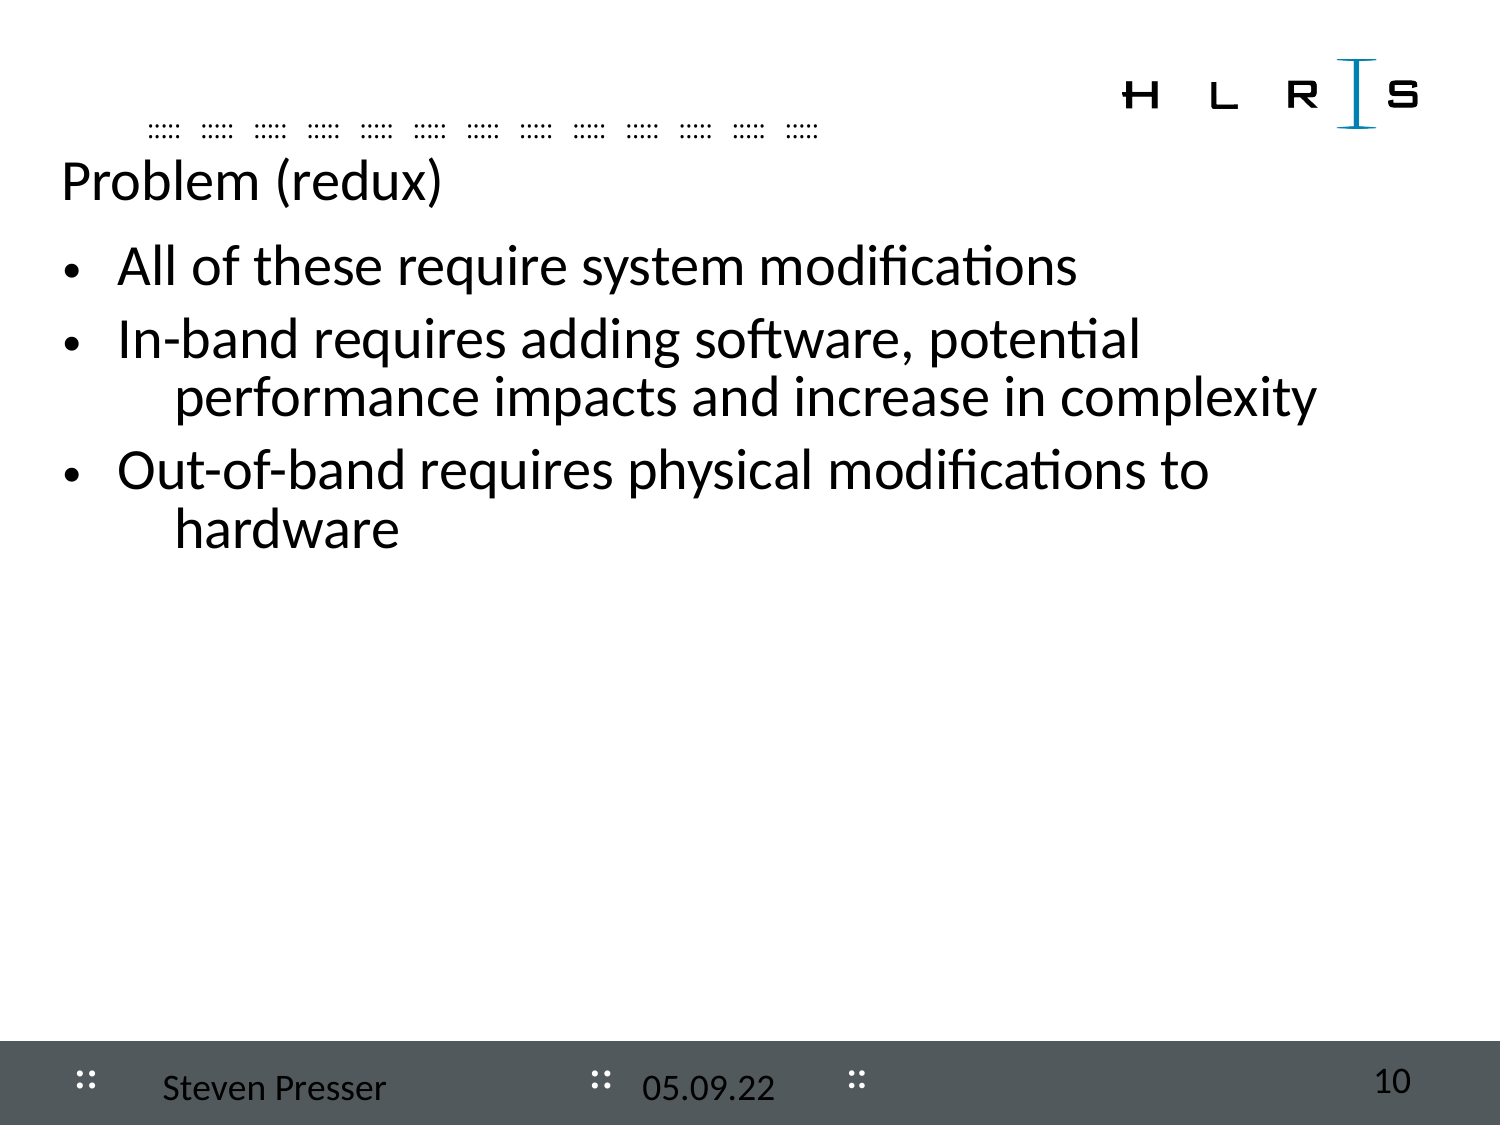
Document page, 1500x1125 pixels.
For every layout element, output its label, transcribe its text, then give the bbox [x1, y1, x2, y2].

list All of these require system modifications In-band requires adding software, potential performance impacts and increase in complexity Out-of-band requires physical modifications to hardware [46, 234, 1464, 977]
title Problem (redux) [46, 108, 1464, 234]
picture [1360, 59, 1418, 108]
picture [1122, 59, 1353, 108]
